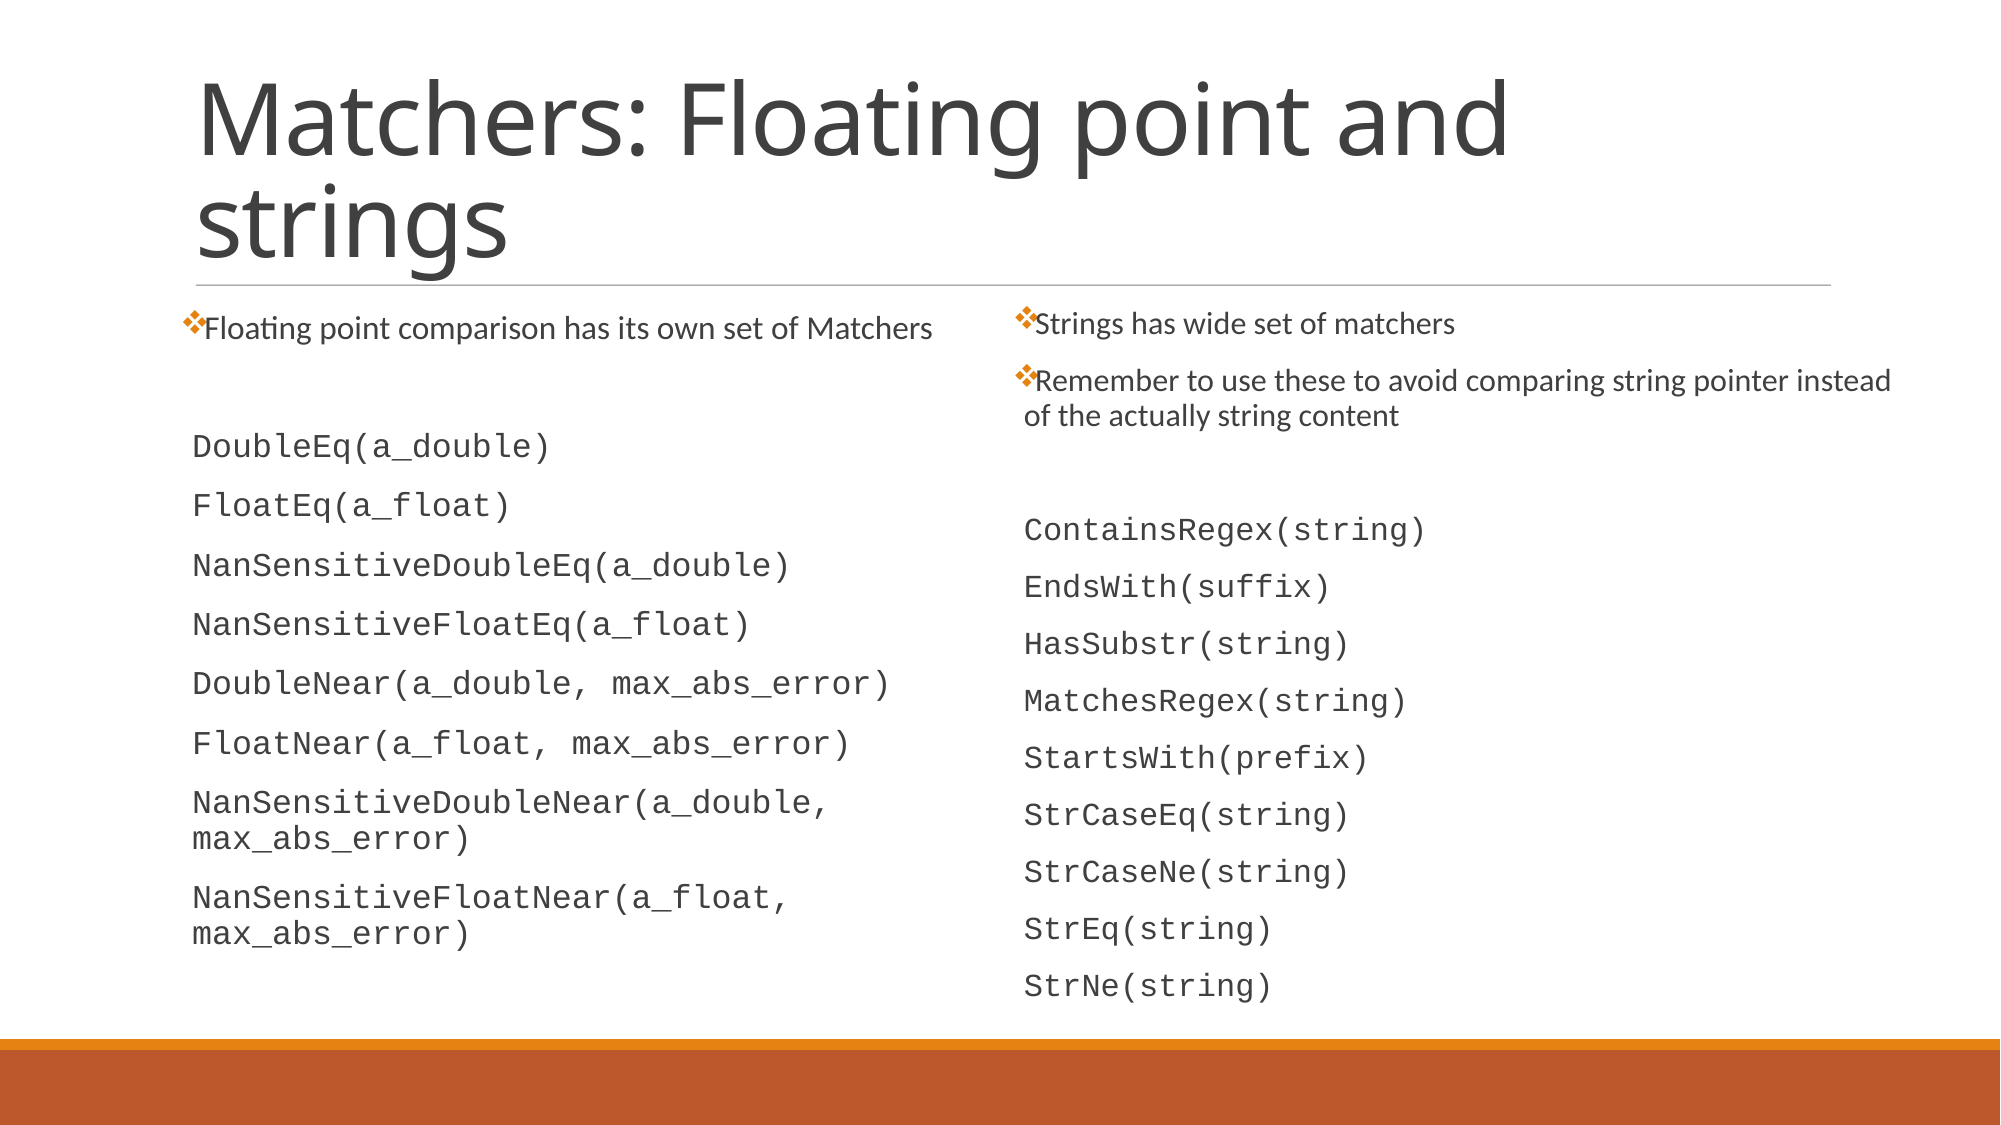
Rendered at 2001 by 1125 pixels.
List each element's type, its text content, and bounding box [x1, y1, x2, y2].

list Strings has wide set of matchers Remember to use these to avoid comparing string pointer instead of the actually string content ContainsRegex(string) EndsWith(suffix) HasSubstr(string) MatchesRegex(string) StartsWith(prefix) StrCaseEq(string) StrCaseNe(string) StrEq(string) StrNe(string) [1012, 299, 1919, 1014]
title Matchers: Floating point and strings [180, 47, 1830, 285]
list Floating point comparison has its own set of Matchers DoubleEq(a_double) FloatEq(a_float) NanSensitiveDoubleEq(a_double) NanSensitiveFloatEq(a_float) DoubleNear(a_double, max_abs_error) FloatNear(a_float, max_abs_error) NanSensitiveDoubleNear(a_double, max_abs_error) NanSensitiveFloatNear(a_float, max_abs_error) [180, 302, 990, 963]
